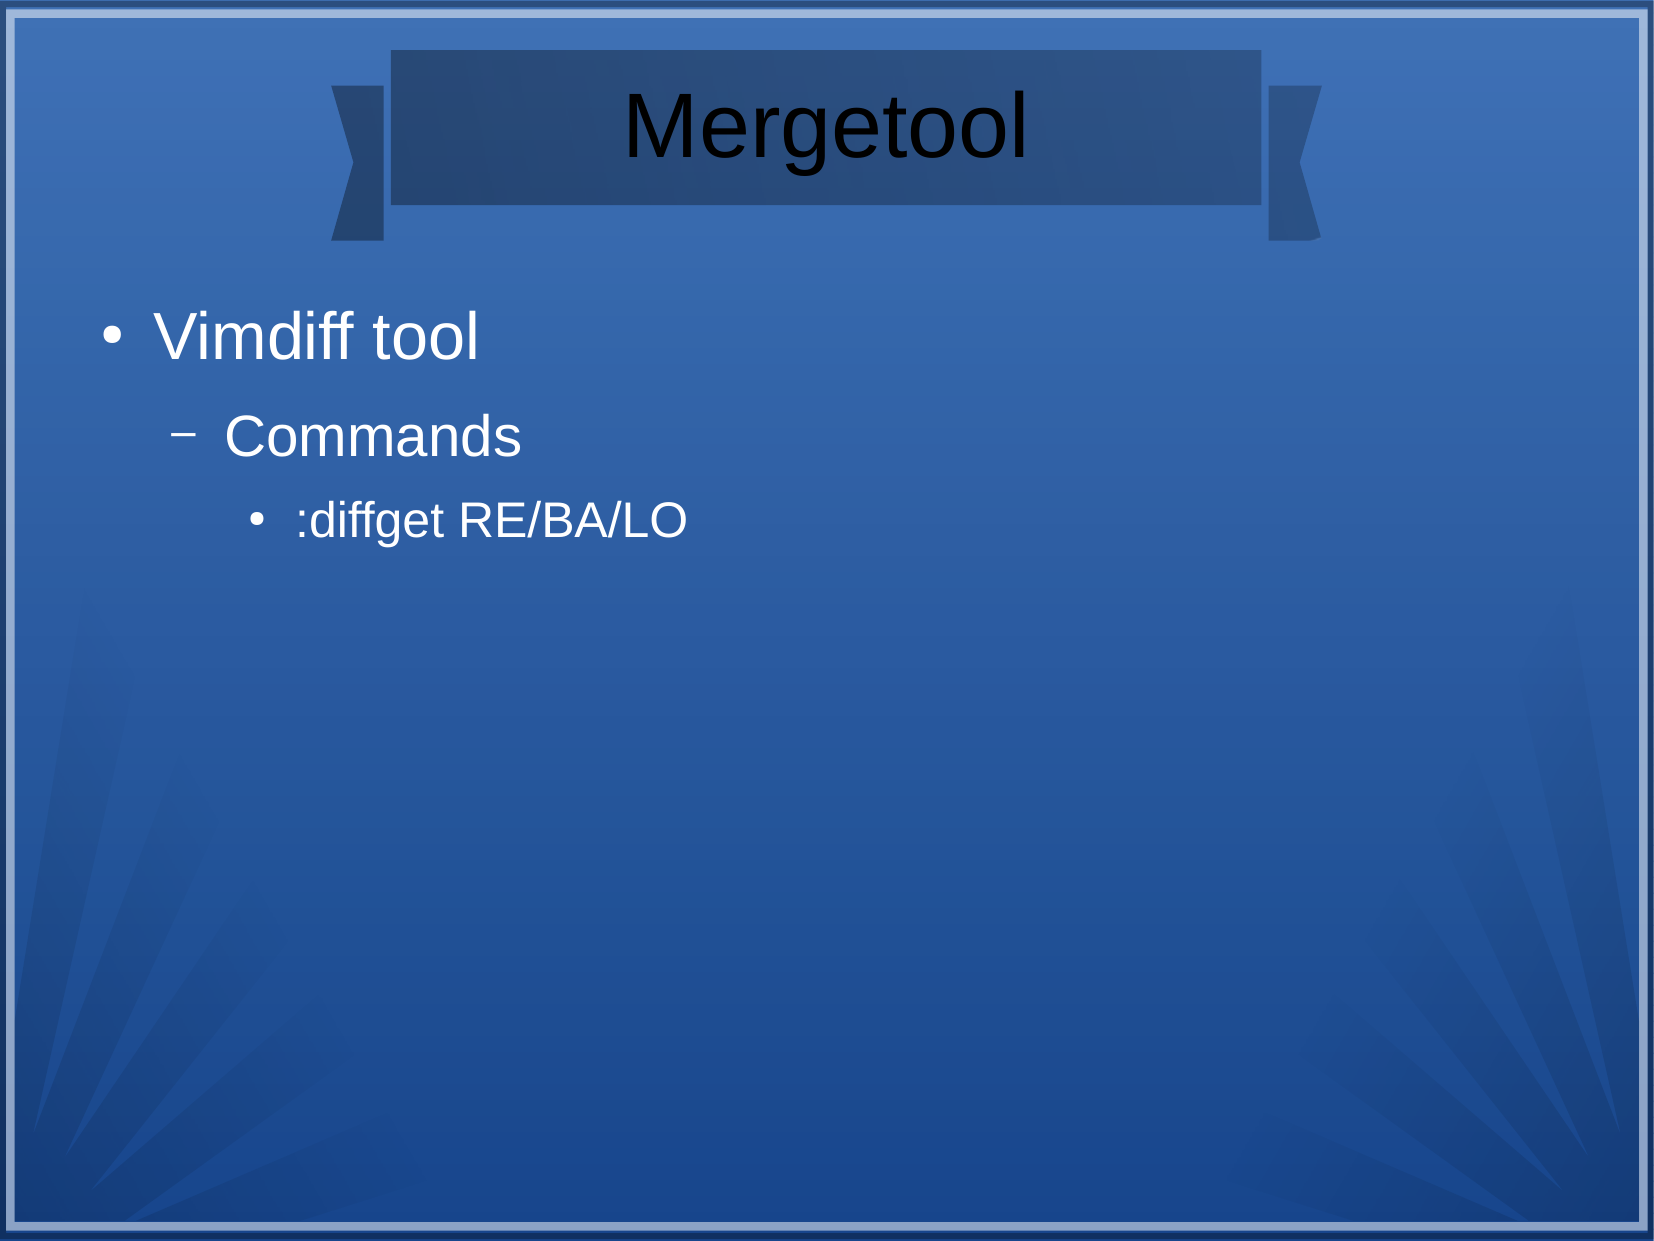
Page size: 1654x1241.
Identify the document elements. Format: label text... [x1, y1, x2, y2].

title Mergetool [389, 47, 1264, 205]
list Vimdiff tool Commands :diffget RE/BA/LO [82, 299, 1571, 1241]
